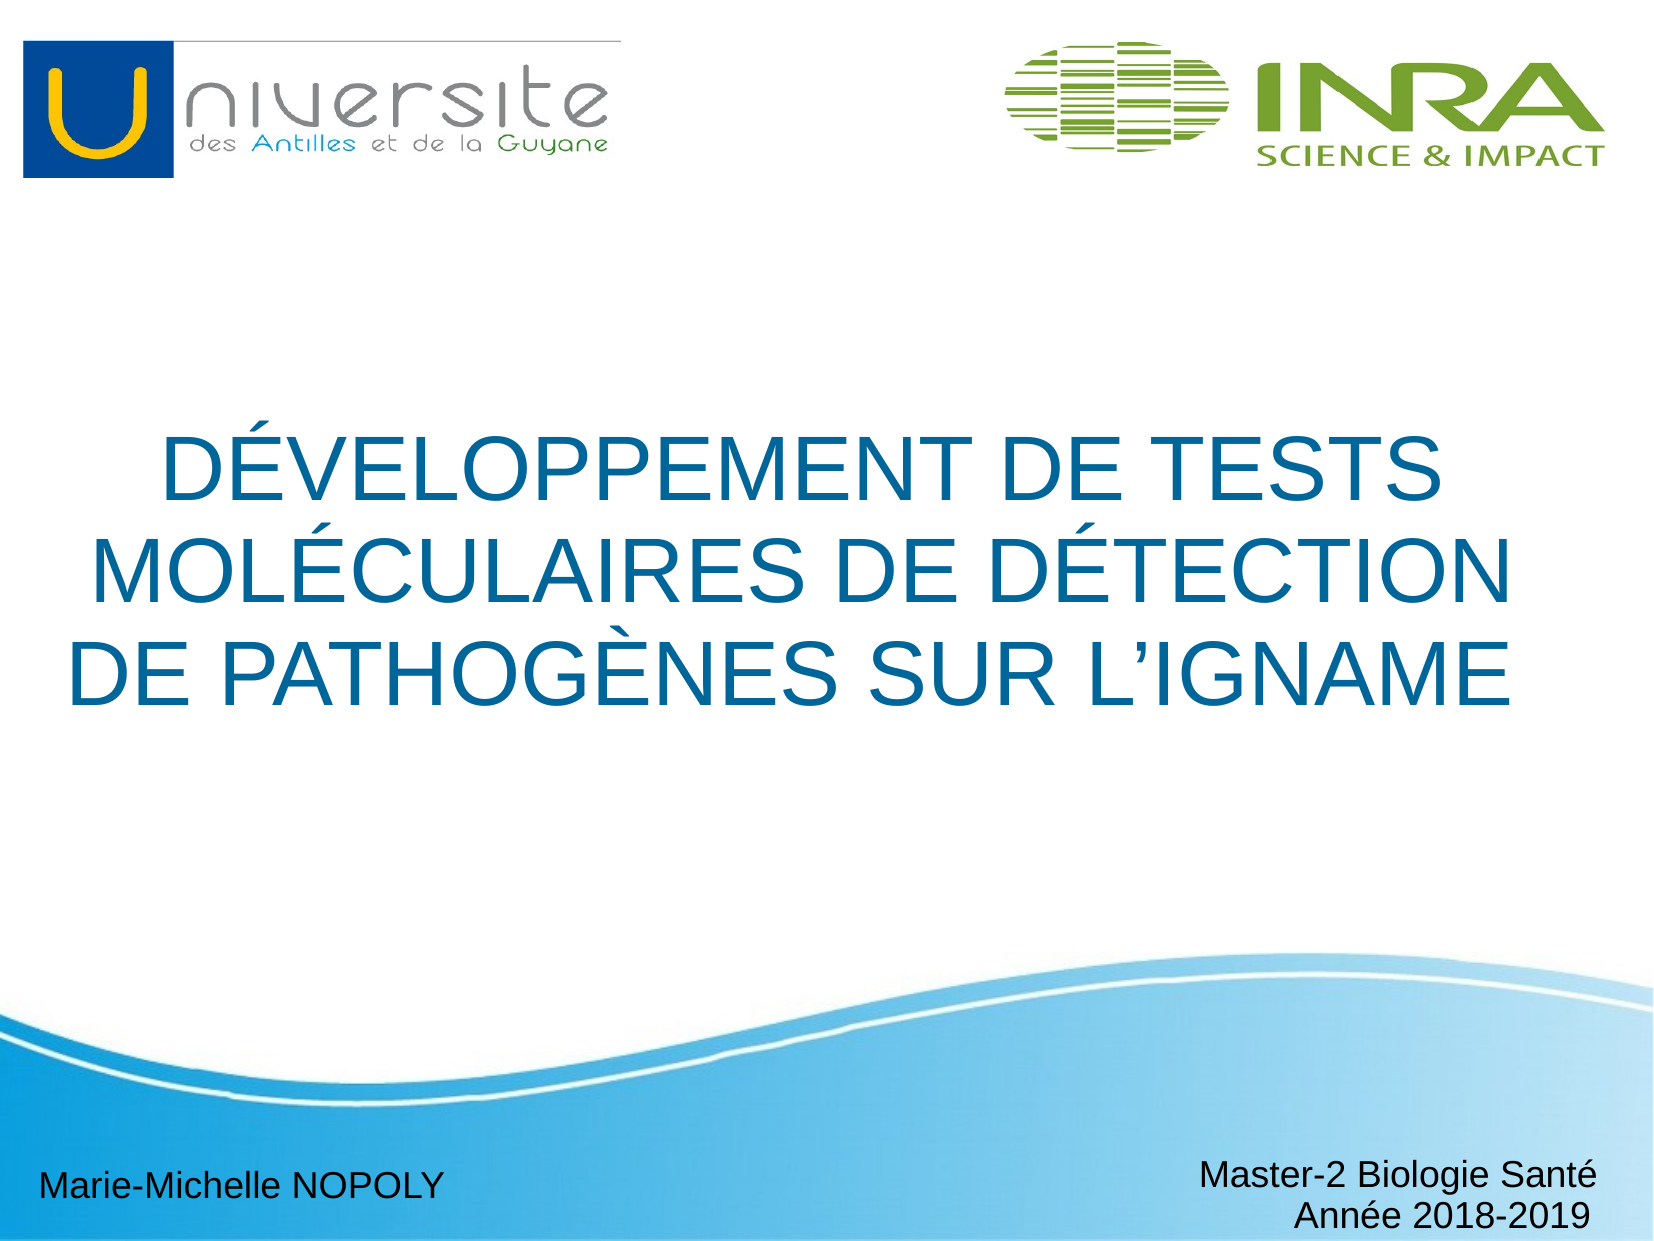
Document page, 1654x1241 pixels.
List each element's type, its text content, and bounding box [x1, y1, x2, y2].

picture [23, 40, 621, 178]
picture [1003, 42, 1607, 166]
text_box Marie-Michelle NOPOLY [23, 1157, 709, 1215]
text_box Master-2 Biologie Santé Année 2018-2019 [1110, 1145, 1654, 1241]
picture [0, 952, 1654, 1241]
title DÉVELOPPEMENT DE TESTS MOLÉCULAIRES DE DÉTECTION DE PATHOGÈNES SUR L’IGNAME [59, 314, 1548, 828]
